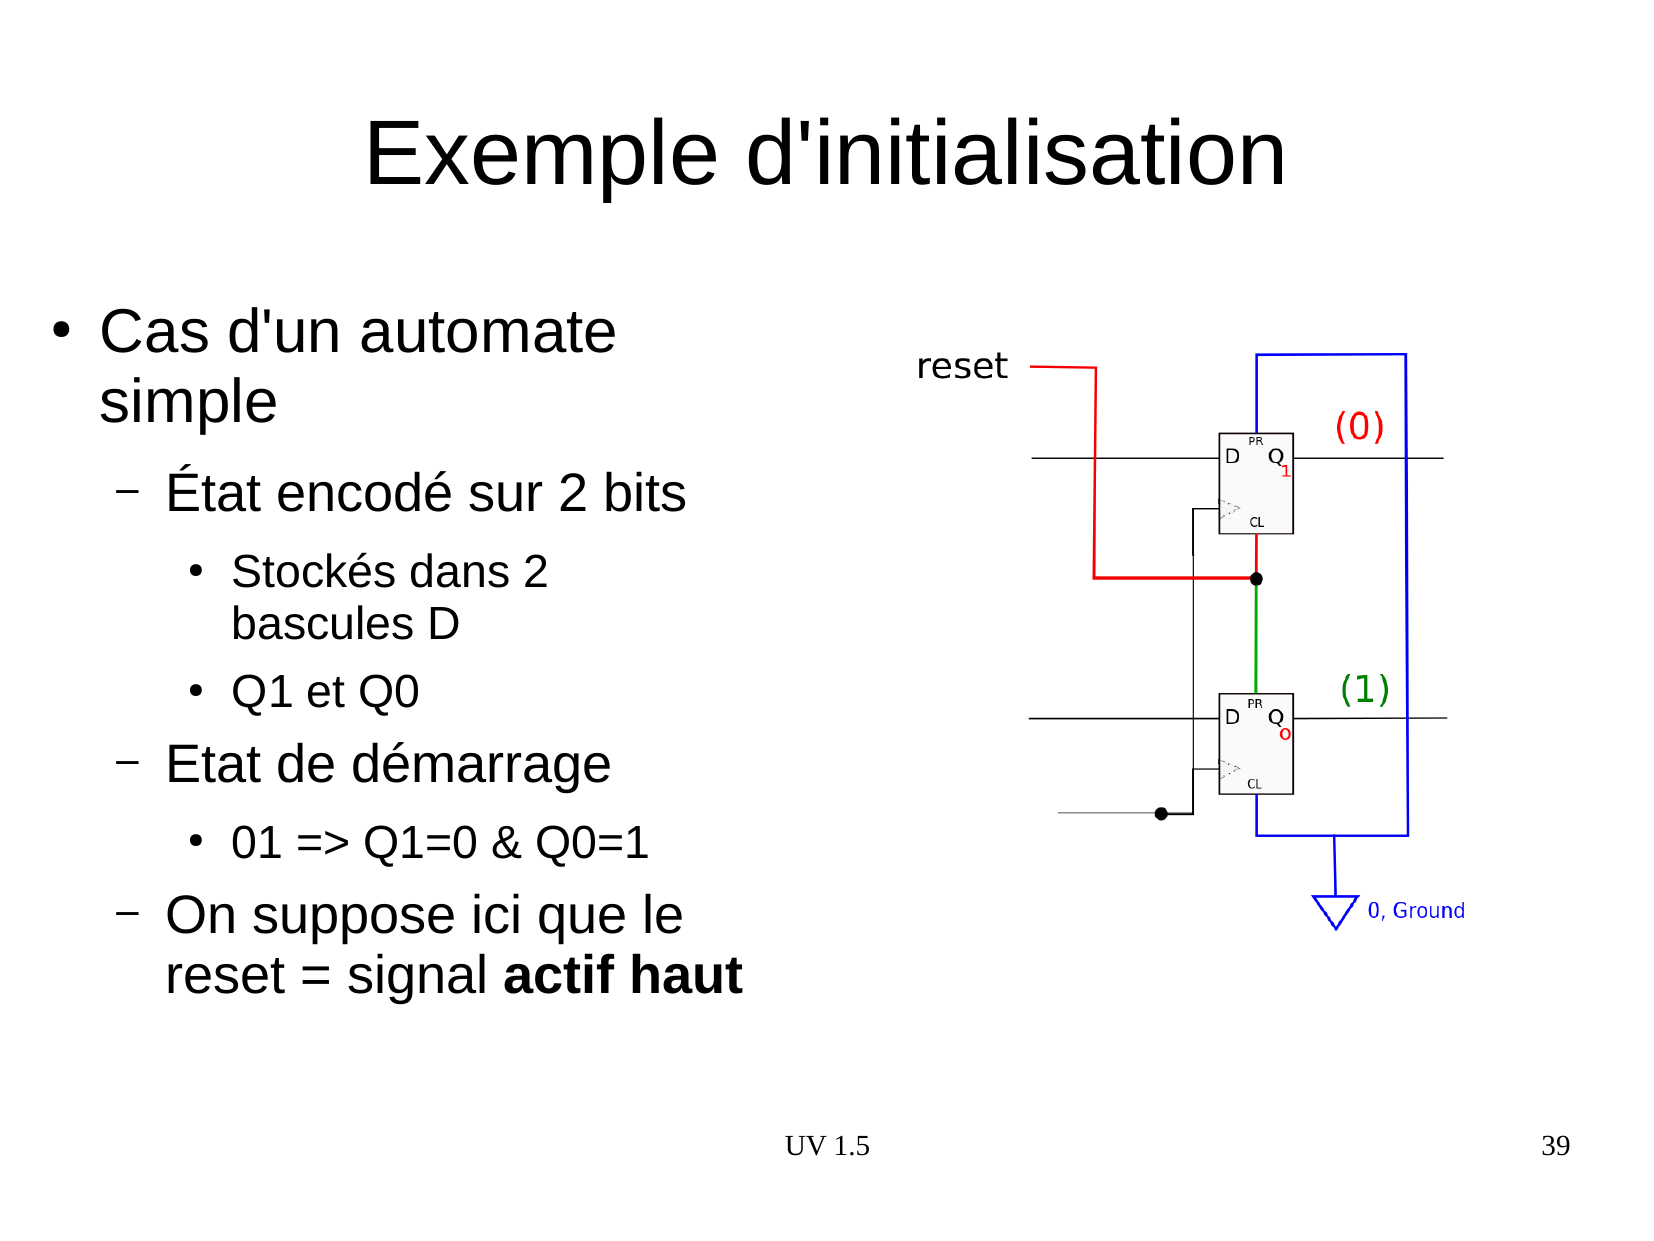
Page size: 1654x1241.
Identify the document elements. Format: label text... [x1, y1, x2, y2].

title Exemple d'initialisation [82, 49, 1571, 257]
list Cas d'un automate simple État encodé sur 2 bits Stockés dans 2 bascules D Q1 et Q0 Etat de démarrage 01 => Q1=0 & Q0=1 On suppose ici que le reset = signal actif haut [34, 296, 745, 1016]
picture [779, 330, 1607, 945]
